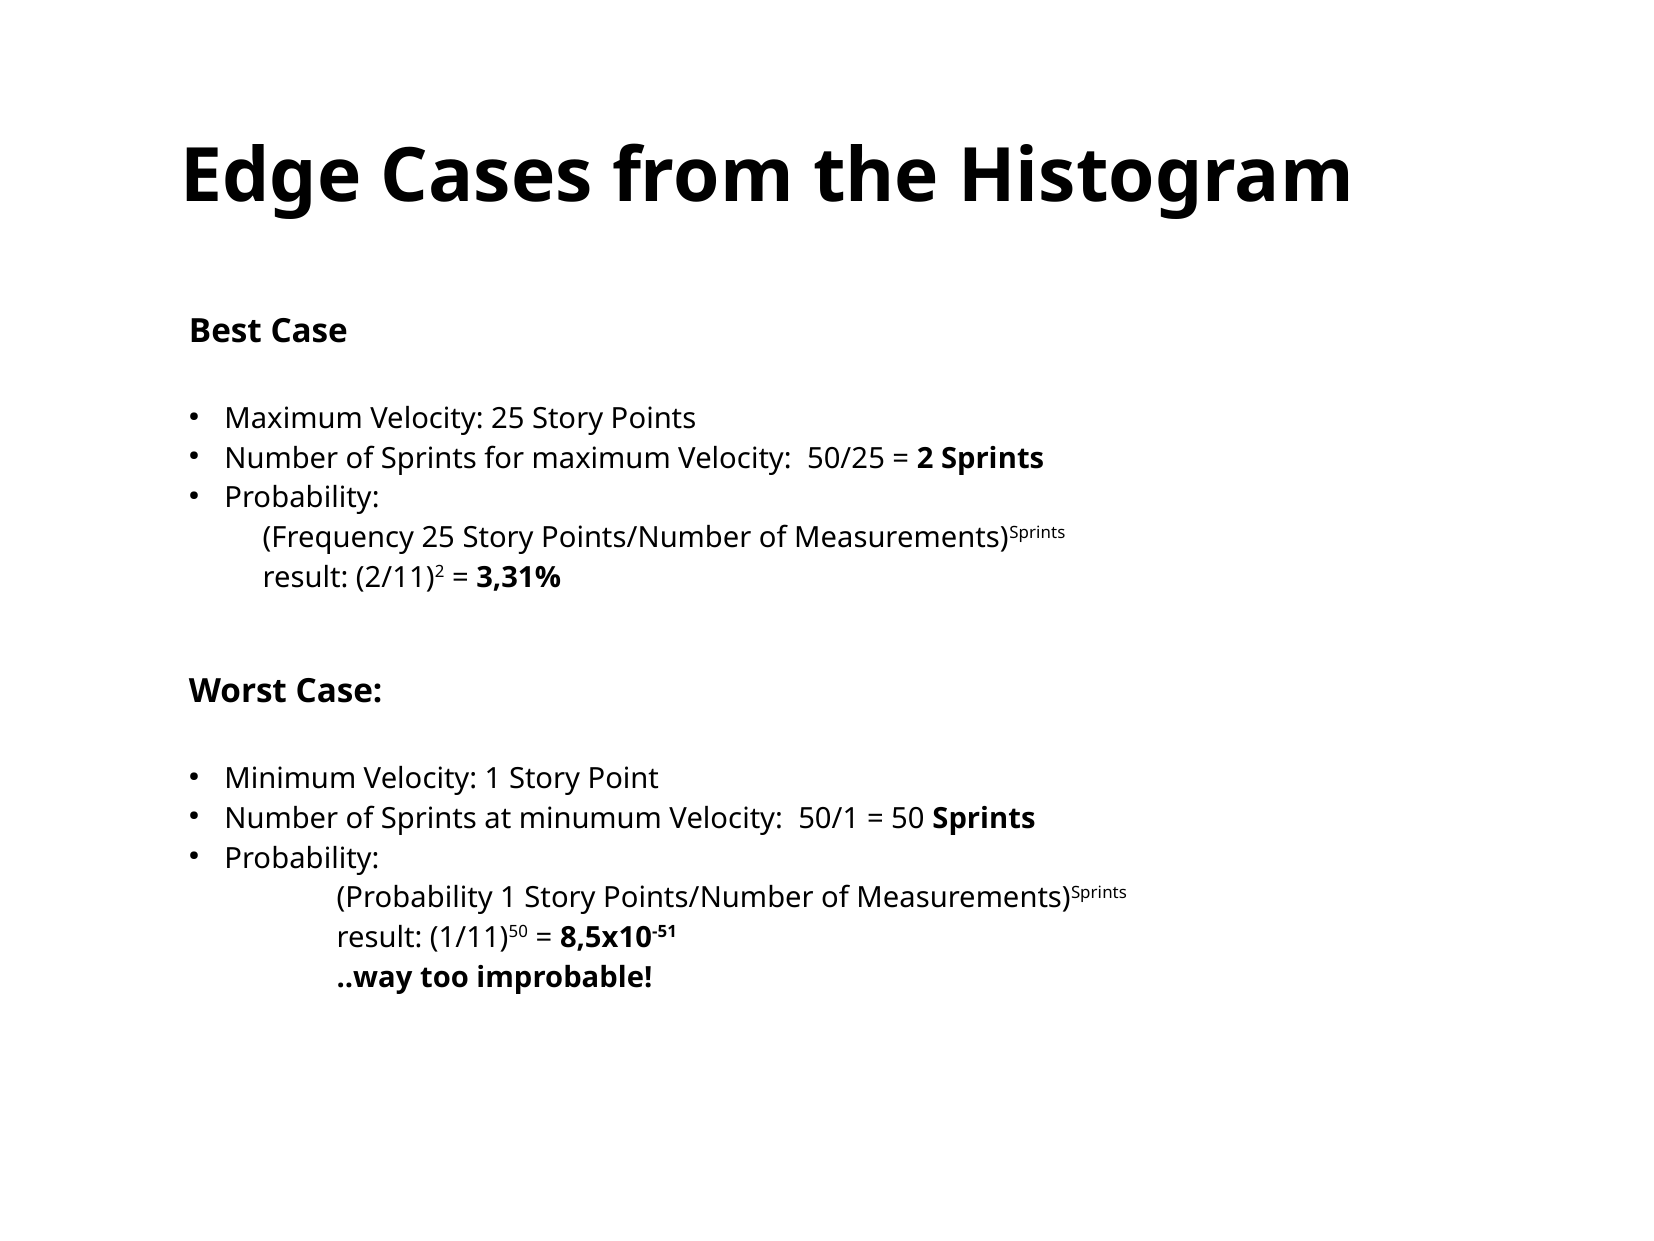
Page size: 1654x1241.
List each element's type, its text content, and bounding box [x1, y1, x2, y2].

text_box Worst Case: Minimum Velocity: 1 Story Point Number of Sprints at minumum Velocity: 50/1 = 50 Sprints Probability: (Probability 1 Story Points/Number of Measurements)Sprints result: (1/11)50 = 8,5x10-51 ..way too improbable! [188, 649, 1193, 1127]
title Edge Cases from the Histogram [165, 37, 1371, 308]
text_box Best Case Maximum Velocity: 25 Story Points Number of Sprints for maximum Velocity: 50/25 = 2 Sprints Probability: (Frequency 25 Story Points/Number of Measurements)Sprints result: (2/11)2 = 3,31% [188, 296, 1193, 649]
